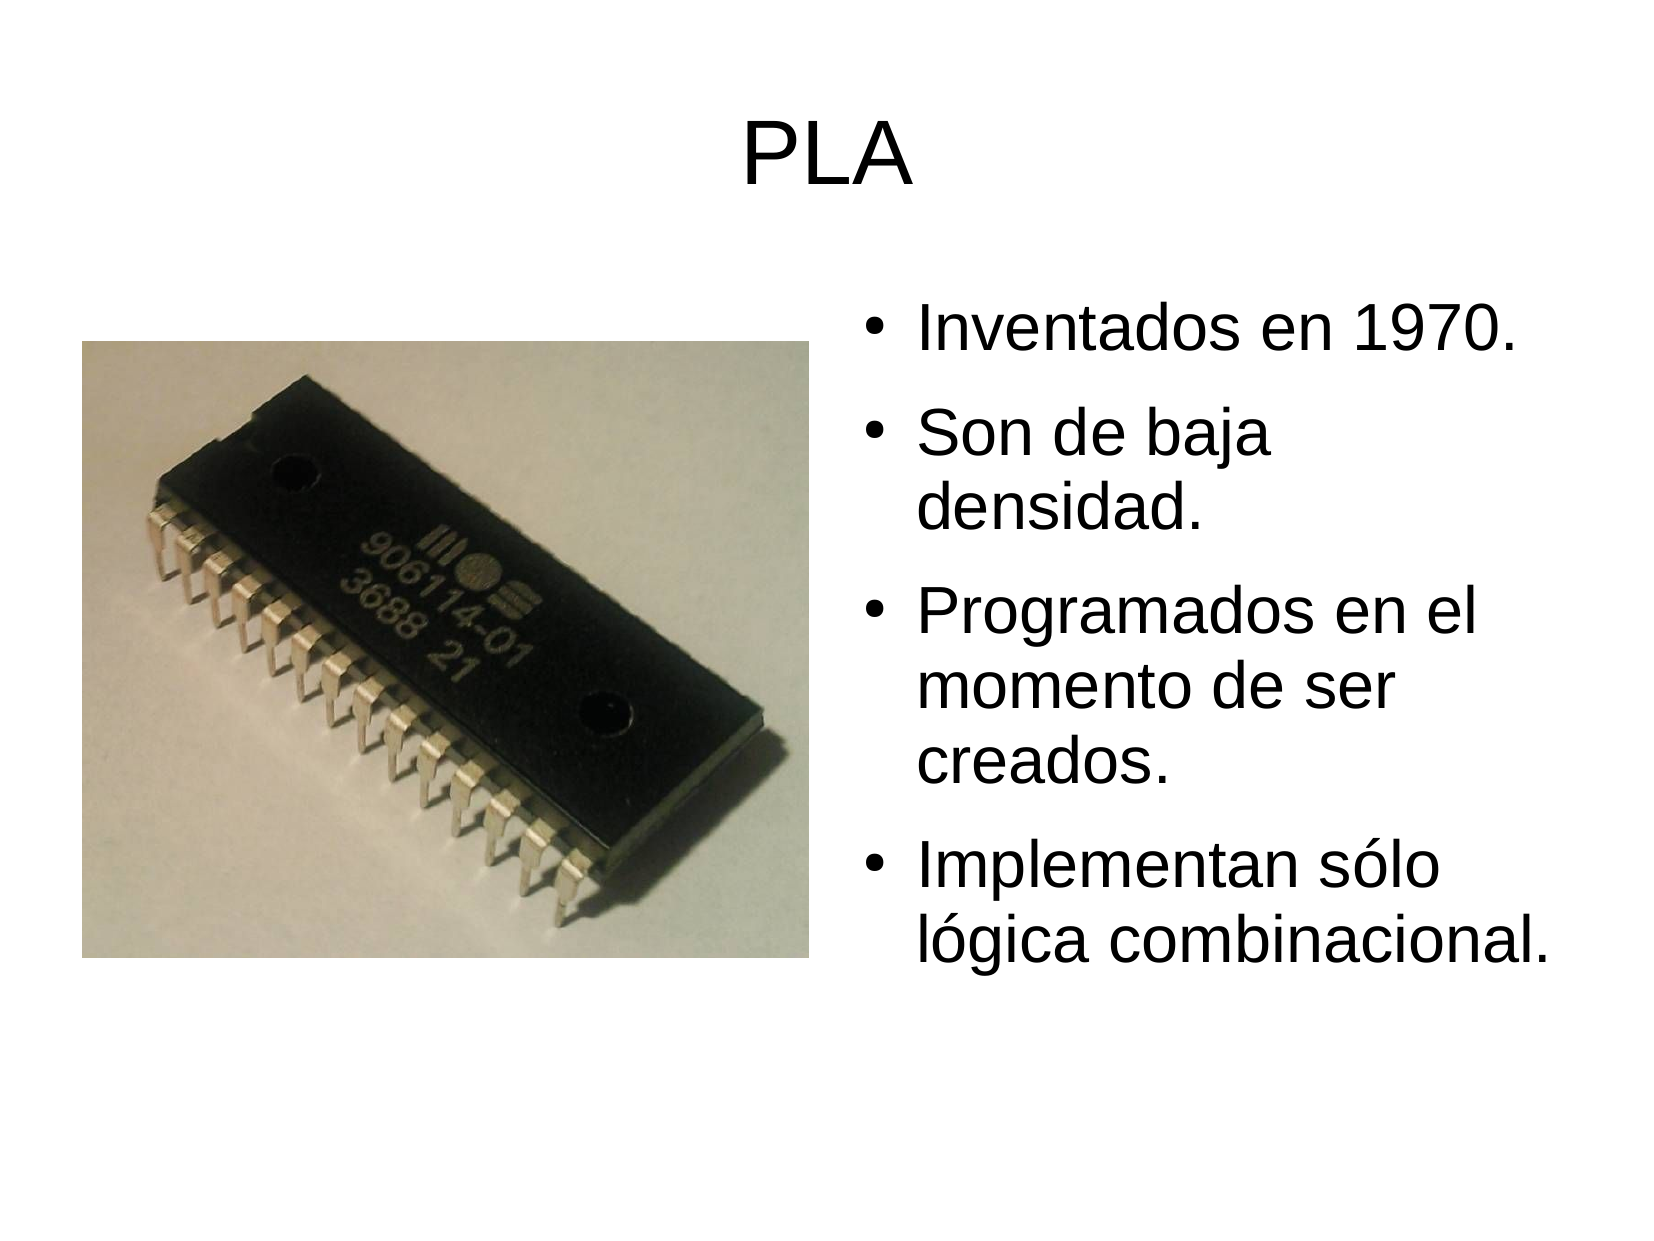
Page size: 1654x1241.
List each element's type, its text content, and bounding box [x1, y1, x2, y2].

title PLA [82, 49, 1571, 257]
list Inventados en 1970. Son de baja densidad. Programados en el momento de ser creados. Implementan sólo lógica combinacional. [845, 290, 1572, 1010]
picture [82, 341, 809, 958]
